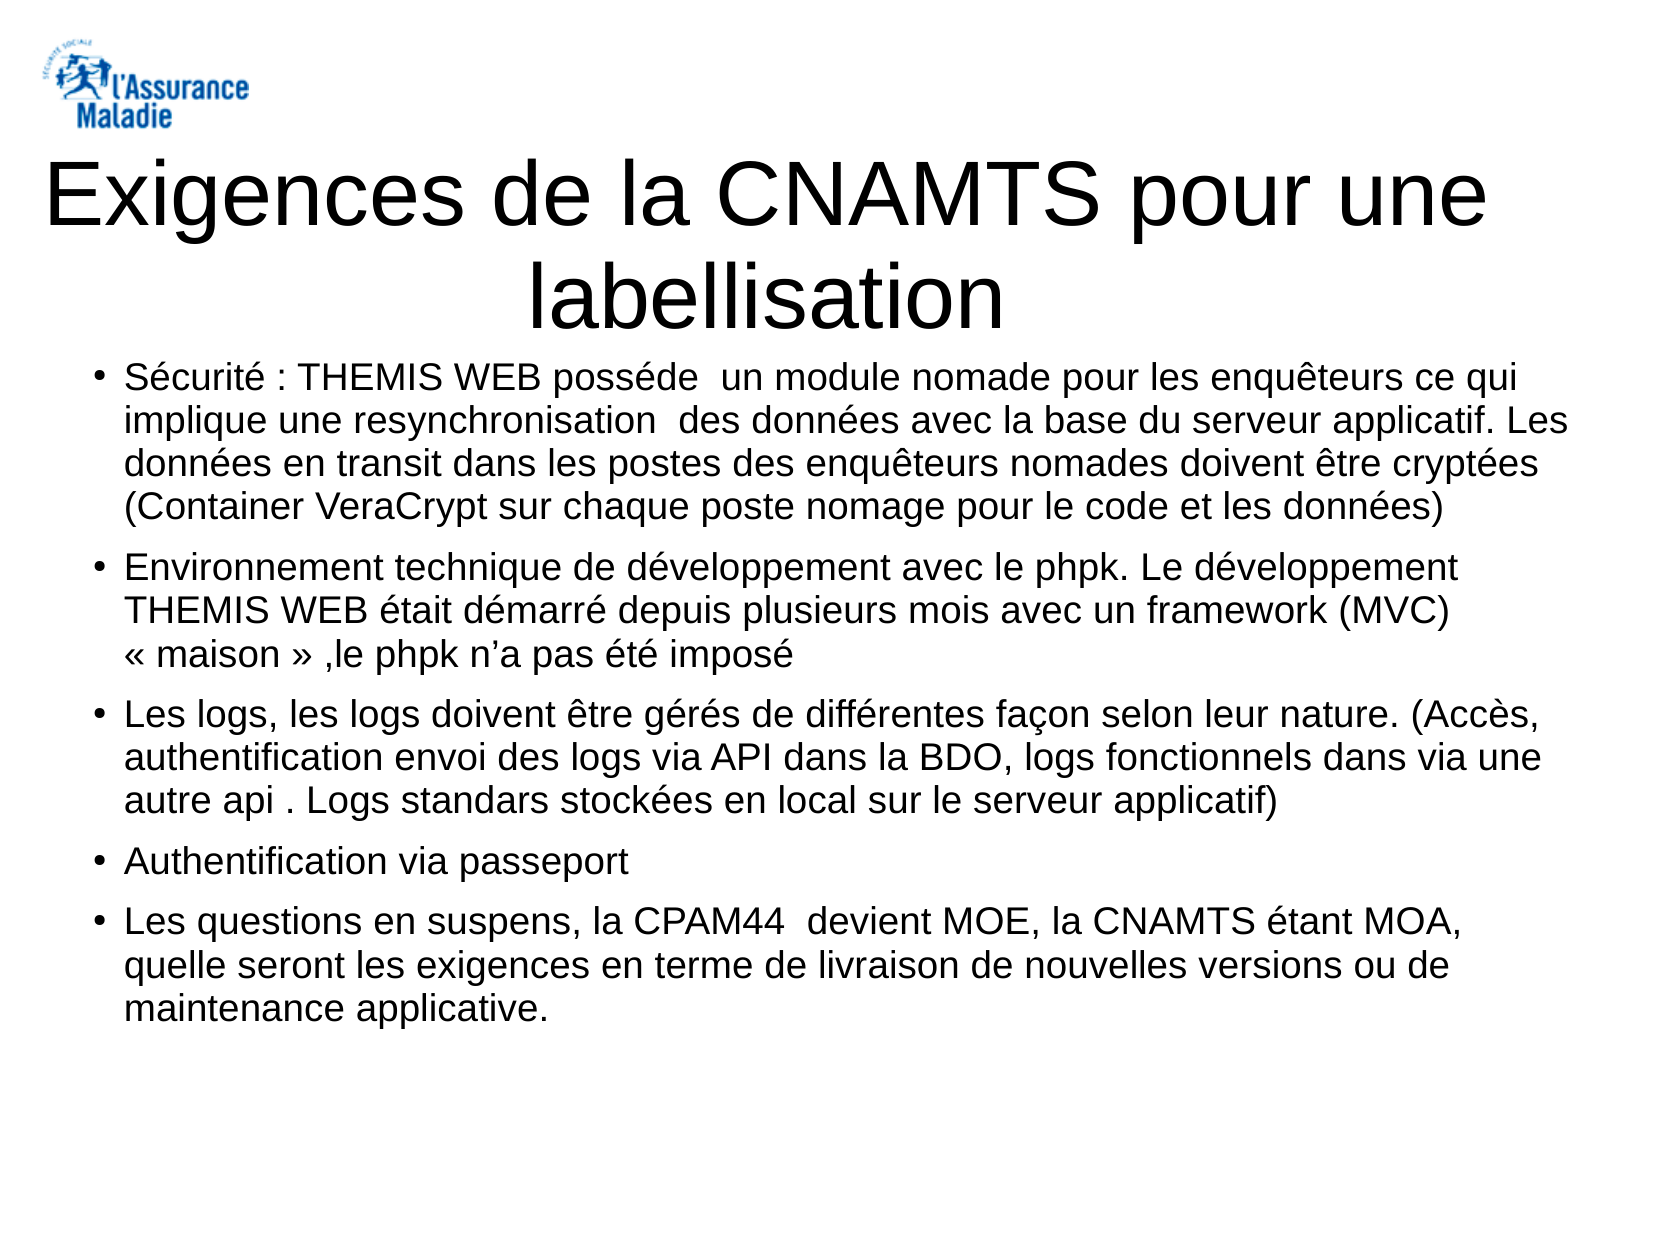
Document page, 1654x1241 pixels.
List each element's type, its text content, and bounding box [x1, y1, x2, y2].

list Sécurité : THEMIS WEB posséde un module nomade pour les enquêteurs ce qui implique une resynchronisation des données avec la base du serveur applicatif. Les données en transit dans les postes des enquêteurs nomades doivent être cryptées (Container VeraCrypt sur chaque poste nomage pour le code et les données) Environnement technique de développement avec le phpk. Le développement THEMIS WEB était démarré depuis plusieurs mois avec un framework (MVC) « maison » ,le phpk n’a pas été imposé Les logs, les logs doivent être gérés de différentes façon selon leur nature. (Accès, authentification envoi des logs via API dans la BDO, logs fonctionnels dans via une autre api . Logs standars stockées en local sur le serveur applicatif) Authentification via passeport Les questions en suspens, la CPAM44 devient MOE, la CNAMTS étant MOA, quelle seront les exigences en terme de livraison de nouvelles versions ou de maintenance applicative. [82, 355, 1571, 1075]
title Exigences de la CNAMTS pour une labellisation [23, 141, 1512, 349]
picture [21, 35, 249, 130]
